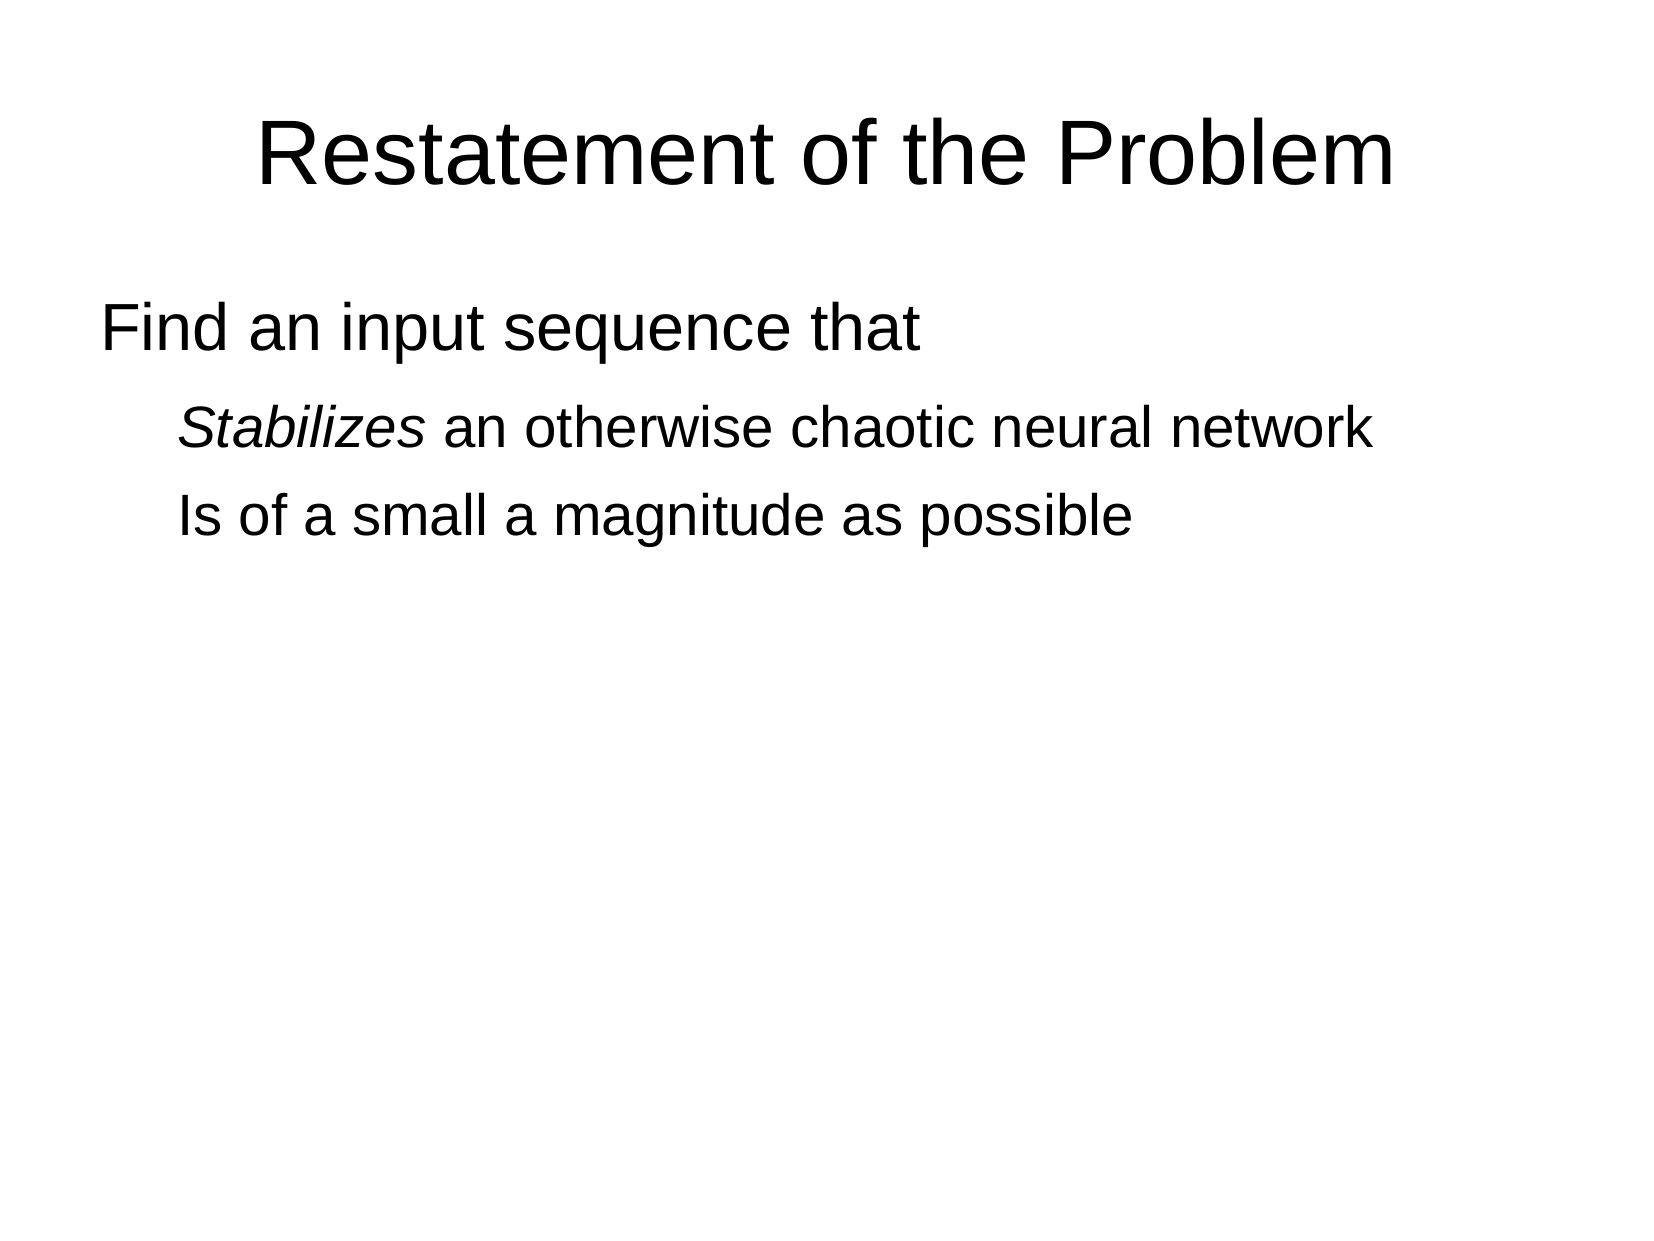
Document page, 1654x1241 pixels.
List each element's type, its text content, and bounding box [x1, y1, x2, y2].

title Restatement of the Problem [82, 56, 1571, 250]
list Find an input sequence that Stabilizes an otherwise chaotic neural network Is of a small a magnitude as possible [82, 290, 1571, 1094]
